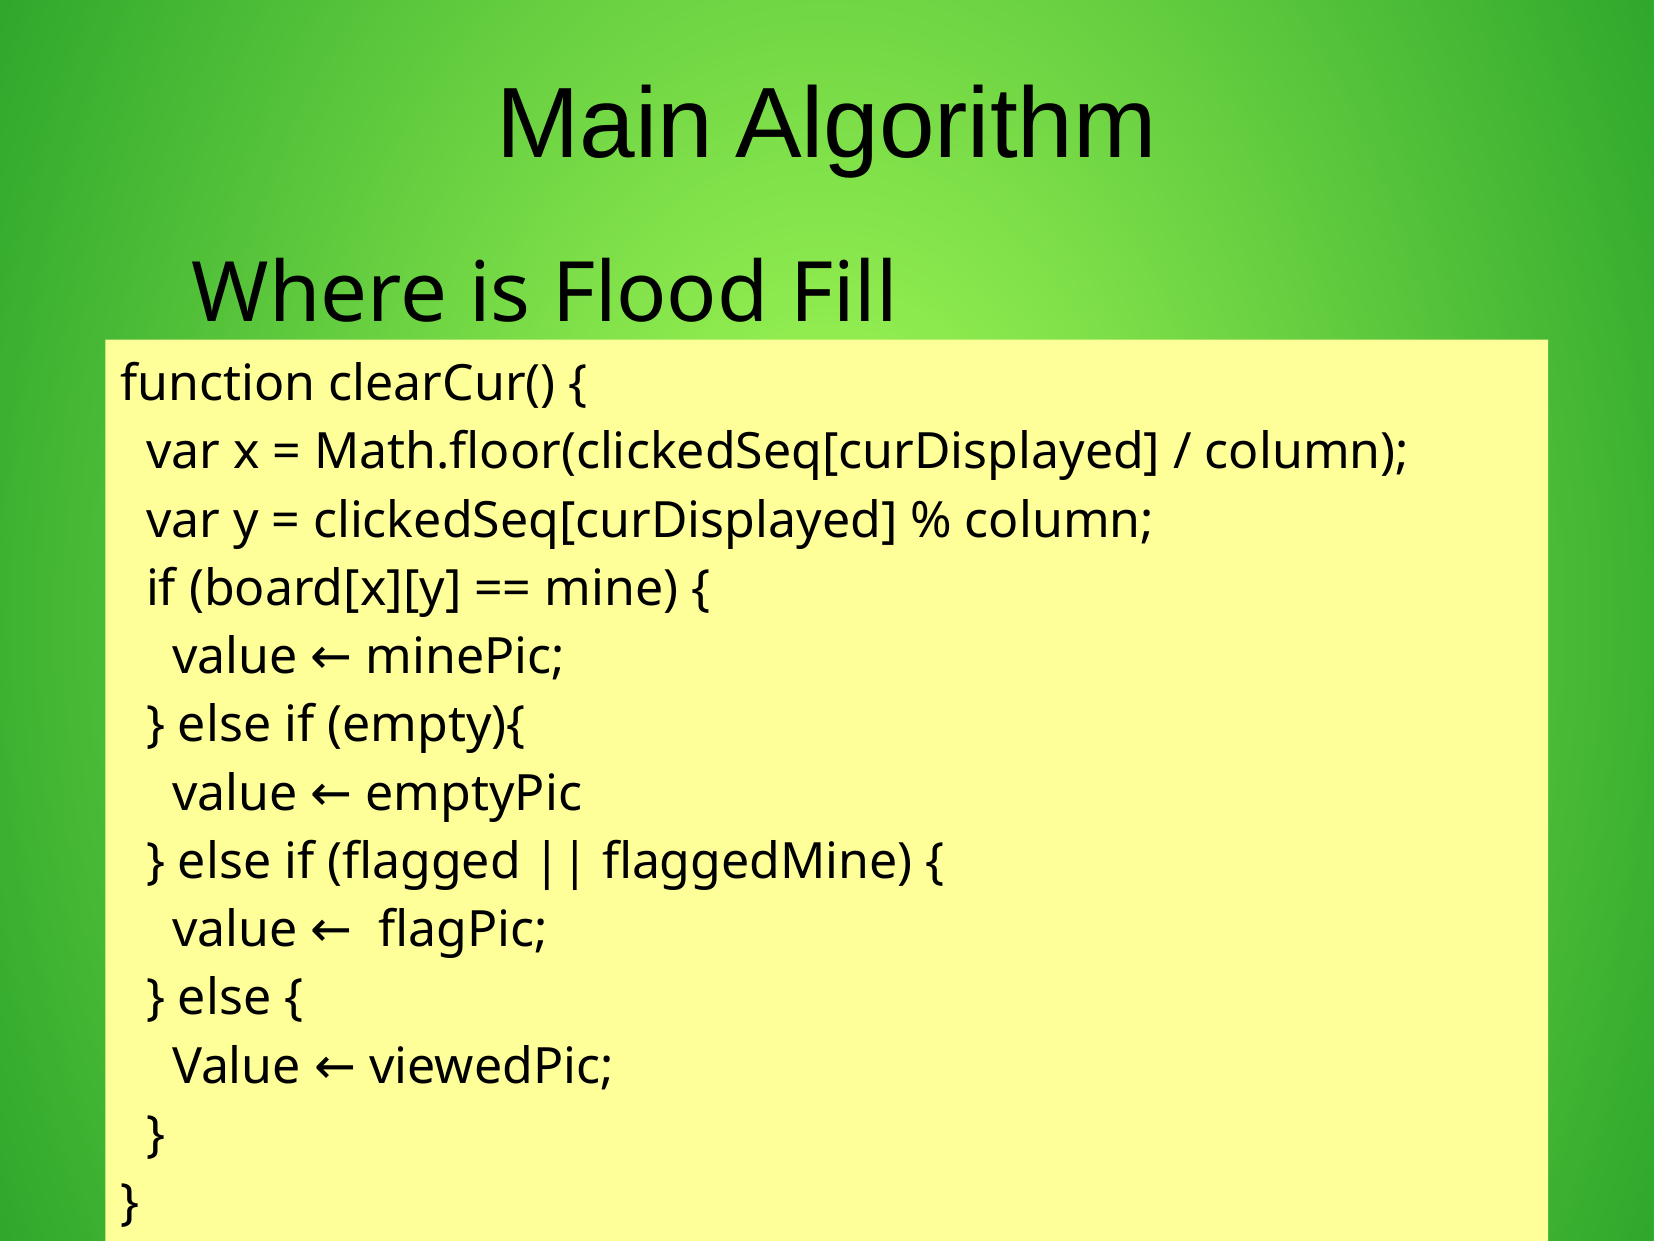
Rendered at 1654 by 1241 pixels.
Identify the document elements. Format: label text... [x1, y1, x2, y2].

text_box Where is Flood Fill [177, 225, 1066, 339]
text_box function clearCur() { var x = Math.floor(clickedSeq[curDisplayed] / column); var y = clickedSeq[curDisplayed] % column; if (board[x][y] == mine) { value ← minePic; } else if (empty){ value ← emptyPic } else if (flagged || flaggedMine) { value ← flagPic; } else { Value ← viewedPic; } } [105, 339, 1549, 1174]
text_box Main Algorithm [316, 60, 1337, 187]
